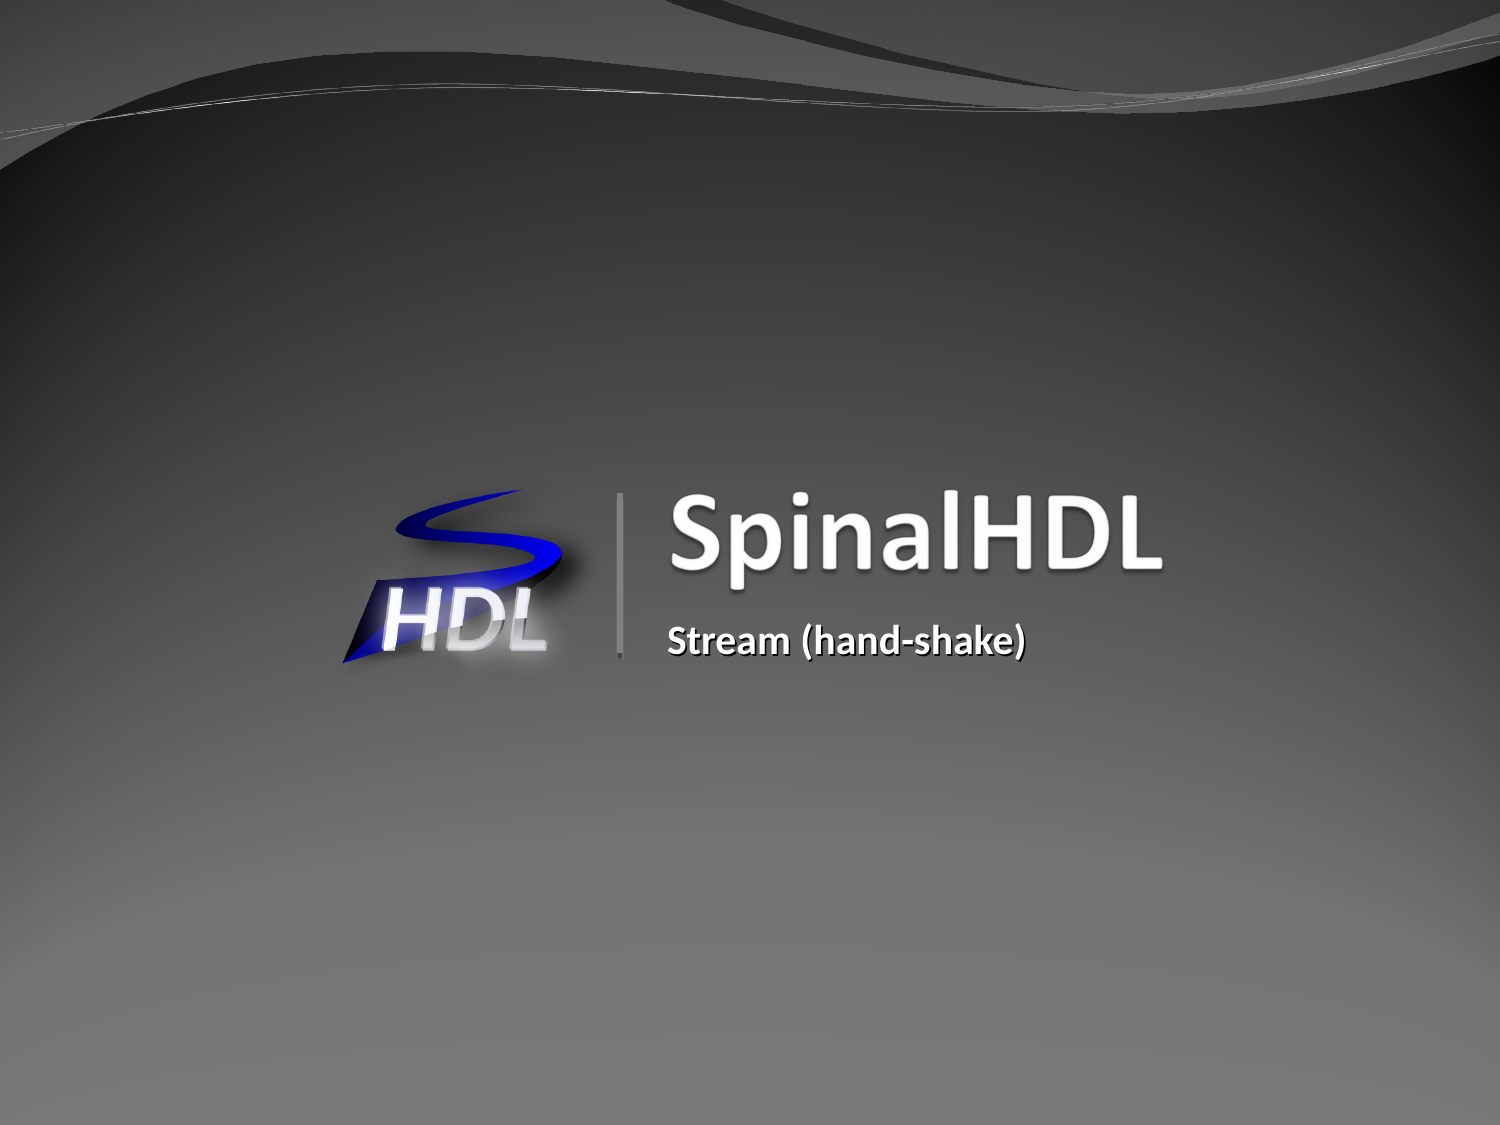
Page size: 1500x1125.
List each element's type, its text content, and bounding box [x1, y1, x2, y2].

picture [0, 0, 1500, 1125]
text_box Stream (hand-shake) [667, 604, 1258, 1125]
